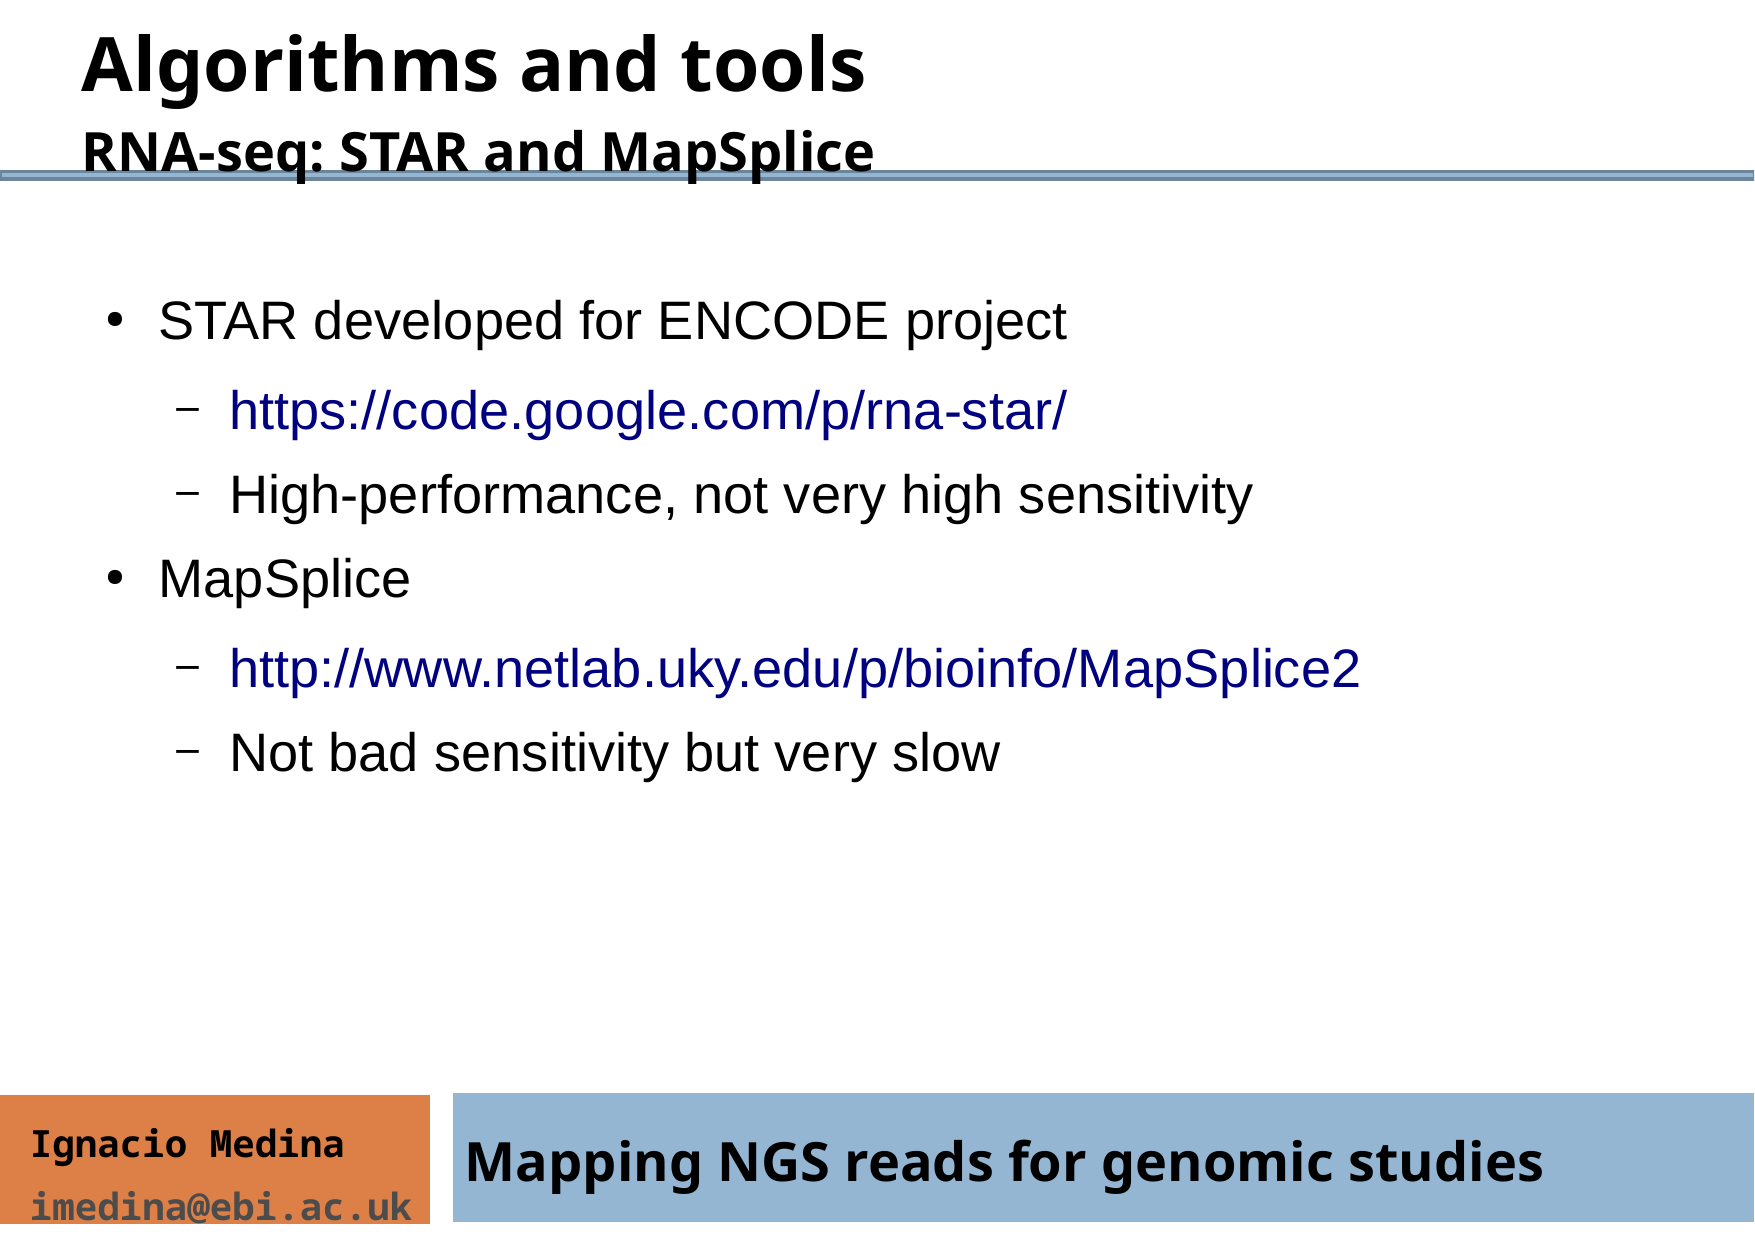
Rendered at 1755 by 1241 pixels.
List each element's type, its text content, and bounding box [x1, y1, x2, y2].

text_box Algorithms and tools RNA-seq: STAR and MapSplice [67, 3, 1688, 169]
text_box [760, 171, 1754, 179]
text_box Mapping NGS reads for genomic studies [450, 1116, 1726, 1195]
text_box [0, 171, 297, 179]
text_box [696, 171, 752, 179]
text_box [305, 171, 688, 179]
list STAR developed for ENCODE project https://code.google.com/p/rna-star/ High-performance, not very high sensitivity MapSplice http://www.netlab.uky.edu/p/bioinfo/MapSplice2 Not bad sensitivity but very slow [87, 290, 1632, 1010]
text_box Ignacio Medina imedina@ebi.ac.uk [15, 1110, 436, 1224]
